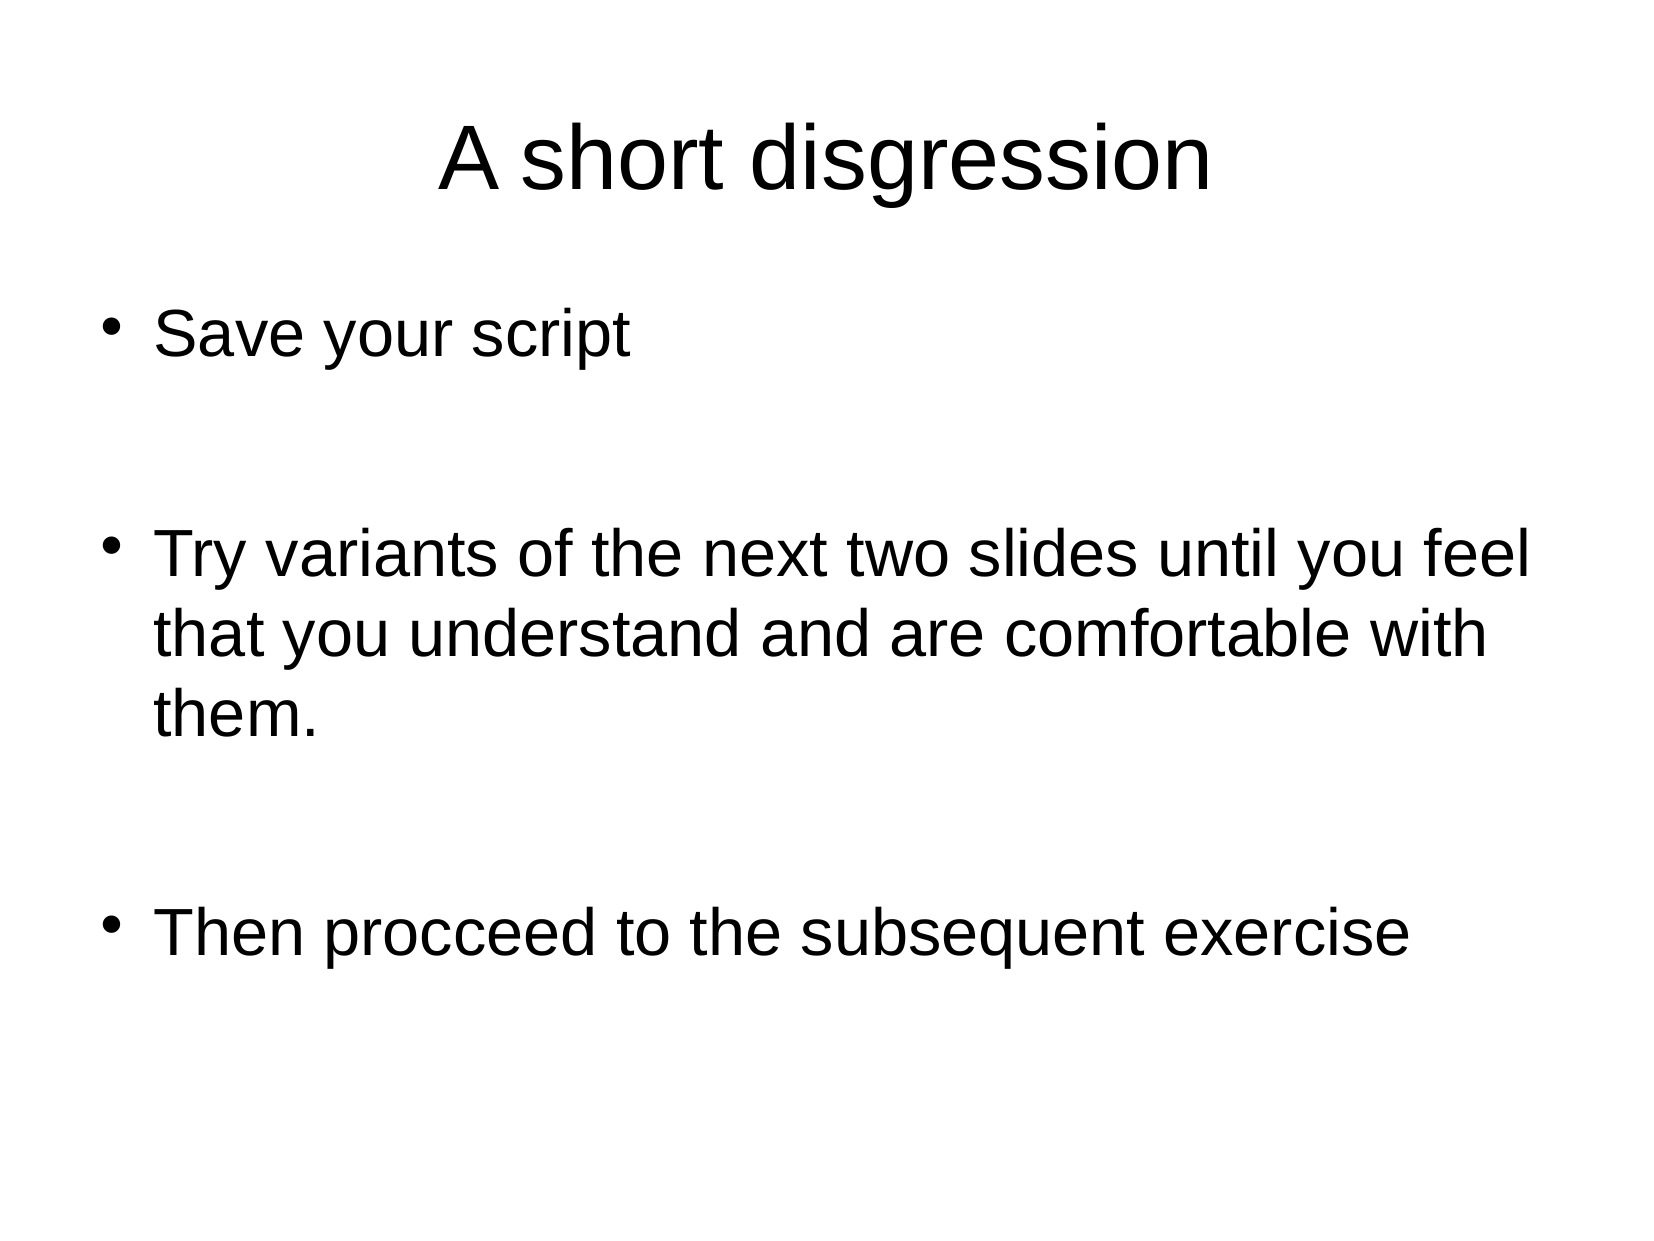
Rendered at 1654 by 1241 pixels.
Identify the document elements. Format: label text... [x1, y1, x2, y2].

text_box A short disgression [82, 49, 1571, 257]
text_box Save your script Try variants of the next two slides until you feel that you understand and are comfortable with them. Then procceed to the subsequent exercise [82, 290, 1571, 1087]
